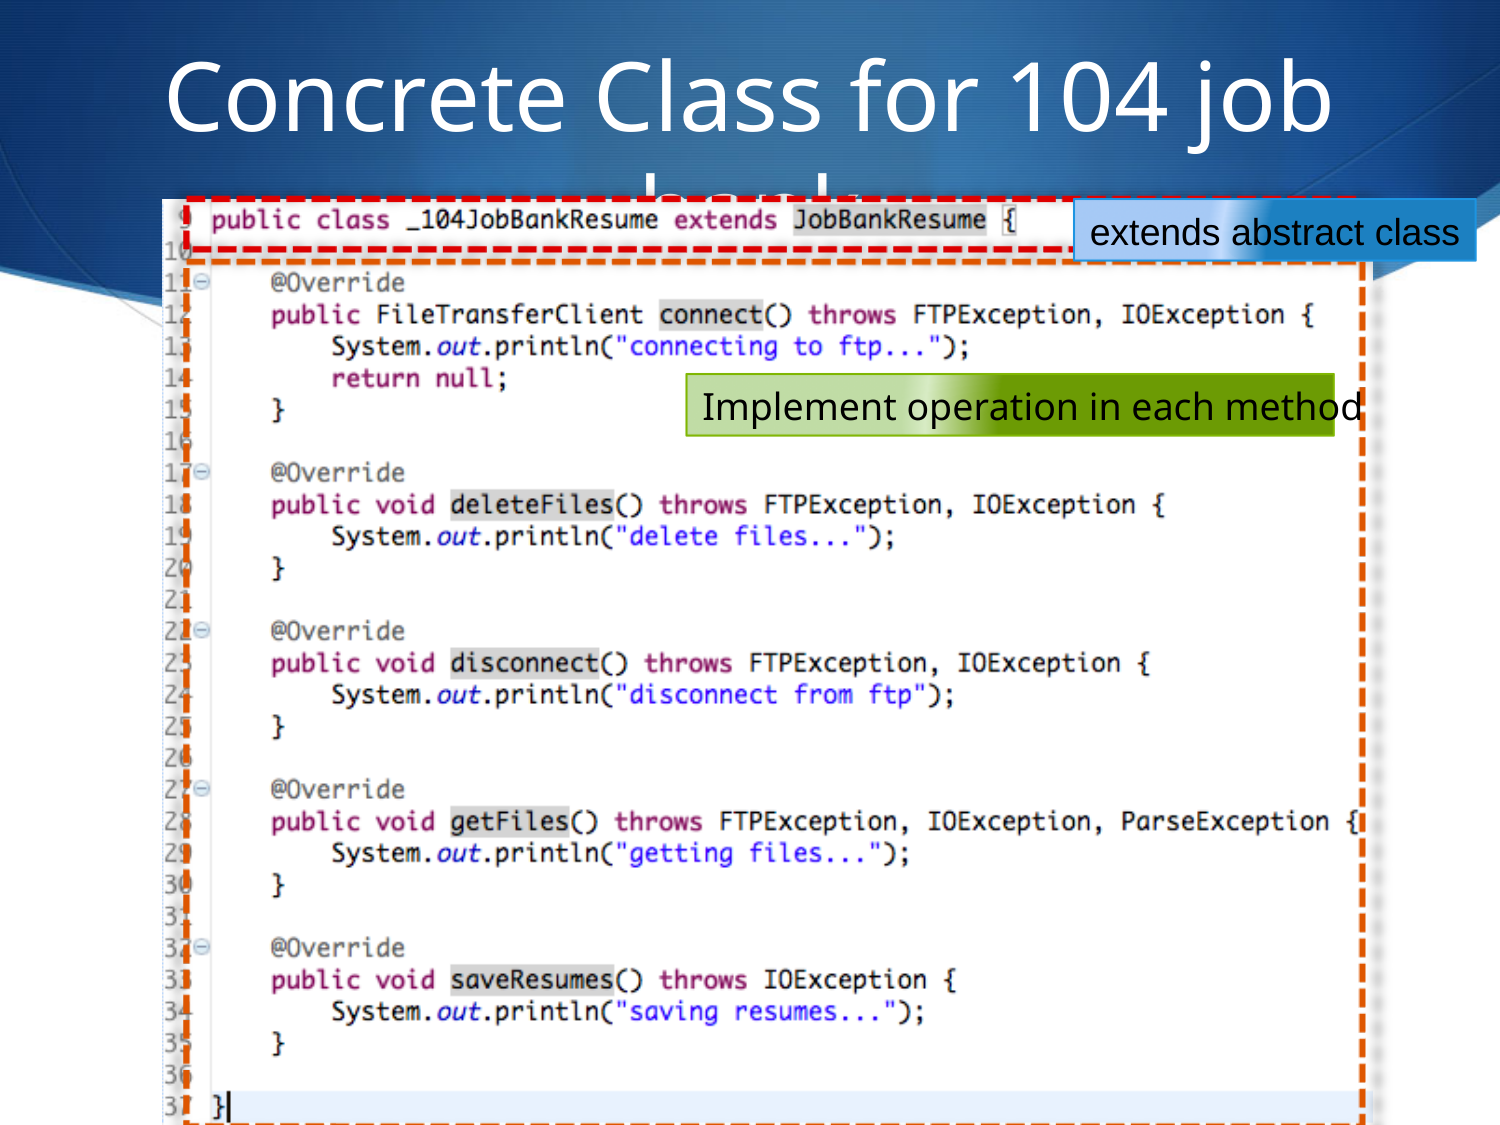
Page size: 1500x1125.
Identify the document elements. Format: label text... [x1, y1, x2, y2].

title Concrete Class for 104 job bank [75, 56, 1426, 244]
picture [0, 0, 1500, 1125]
text_box extends abstract class [1074, 199, 1476, 261]
text_box Implement operation in each method [687, 374, 1379, 436]
